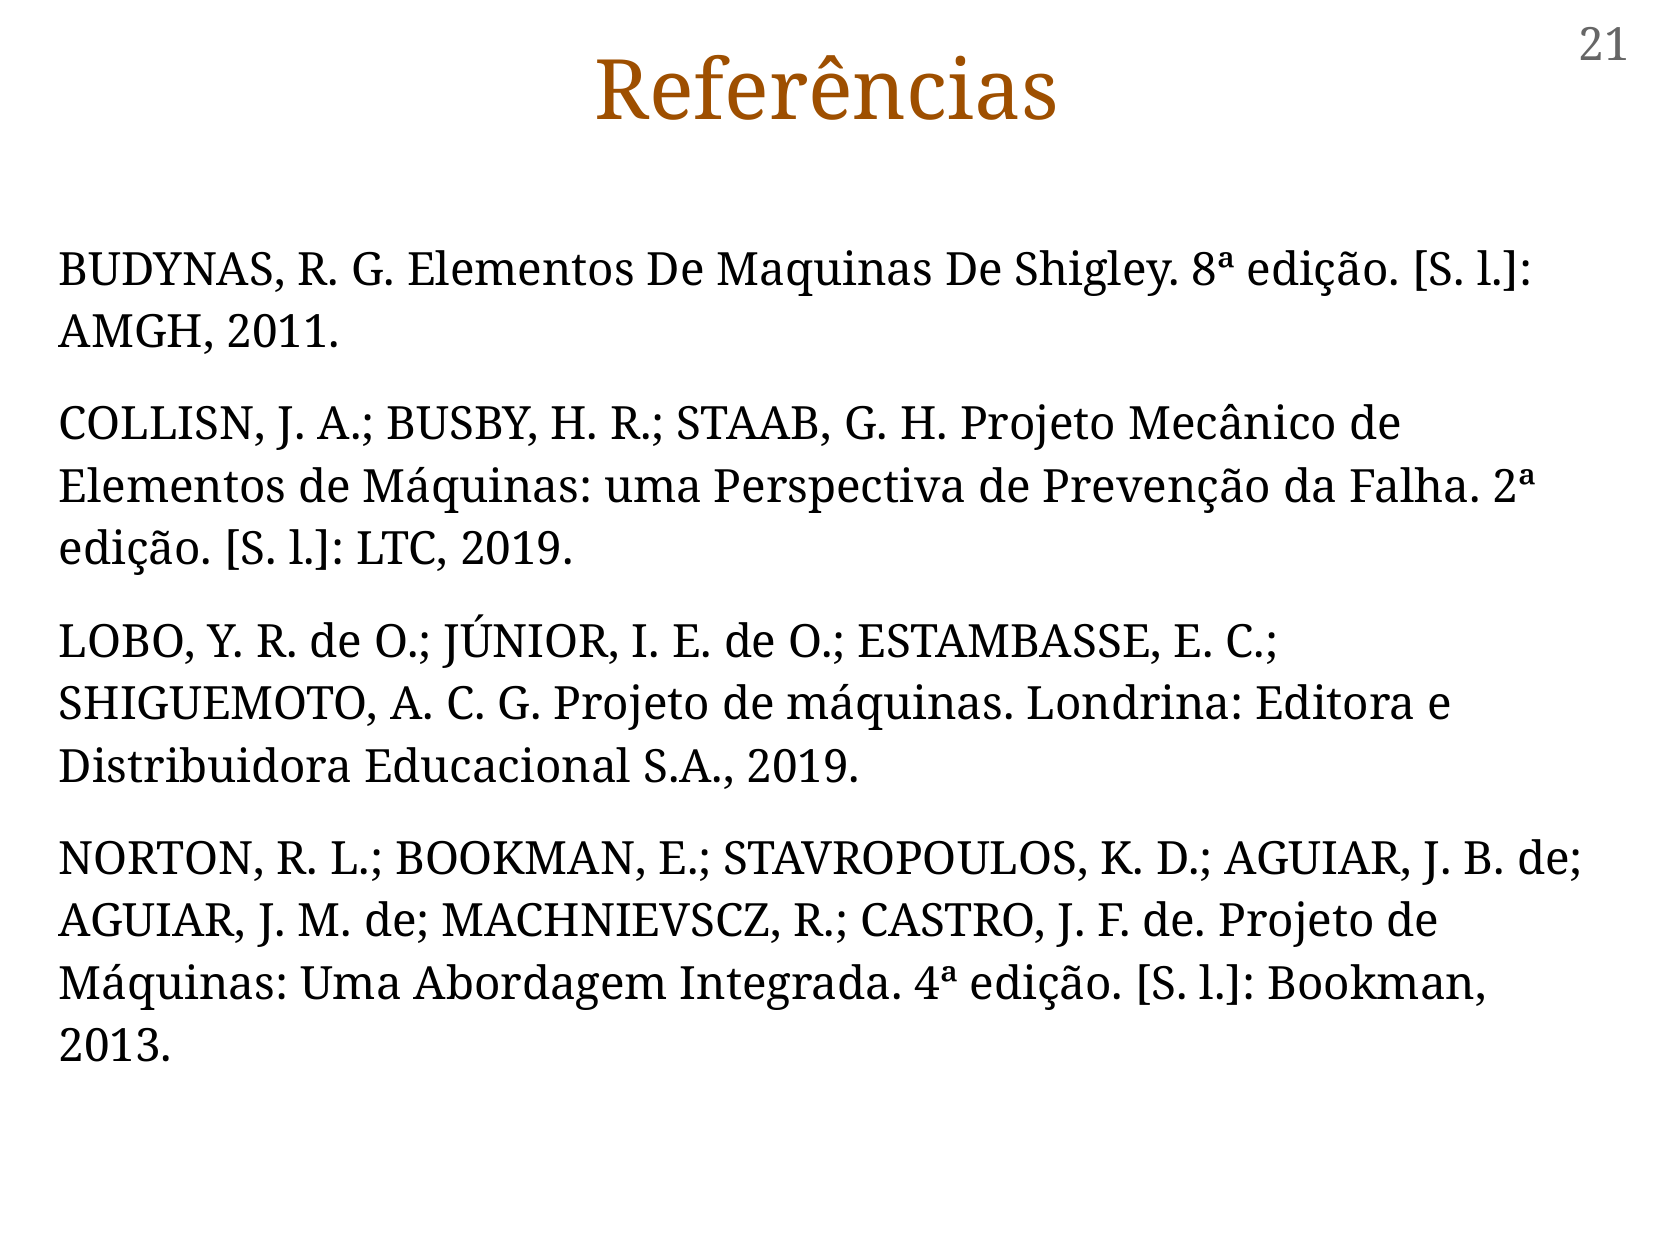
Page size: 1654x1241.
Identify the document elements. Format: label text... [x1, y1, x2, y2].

list BUDYNAS, R. G. Elementos De Maquinas De Shigley. 8ª edição. [S. l.]: AMGH, 2011. COLLISN, J. A.; BUSBY, H. R.; STAAB, G. H. Projeto Mecânico de Elementos de Máquinas: uma Perspectiva de Prevenção da Falha. 2ª edição. [S. l.]: LTC, 2019. LOBO, Y. R. de O.; JÚNIOR, I. E. de O.; ESTAMBASSE, E. C.; SHIGUEMOTO, A. C. G. Projeto de máquinas. Londrina: Editora e Distribuidora Educacional S.A., 2019. NORTON, R. L.; BOOKMAN, E.; STAVROPOULOS, K. D.; AGUIAR, J. B. de; AGUIAR, J. M. de; MACHNIEVSCZ, R.; CASTRO, J. F. de. Projeto de Máquinas: Uma Abordagem Integrada. 4ª edição. [S. l.]: Bookman, 2013. [59, 236, 1595, 1211]
title Referências [59, 29, 1595, 148]
